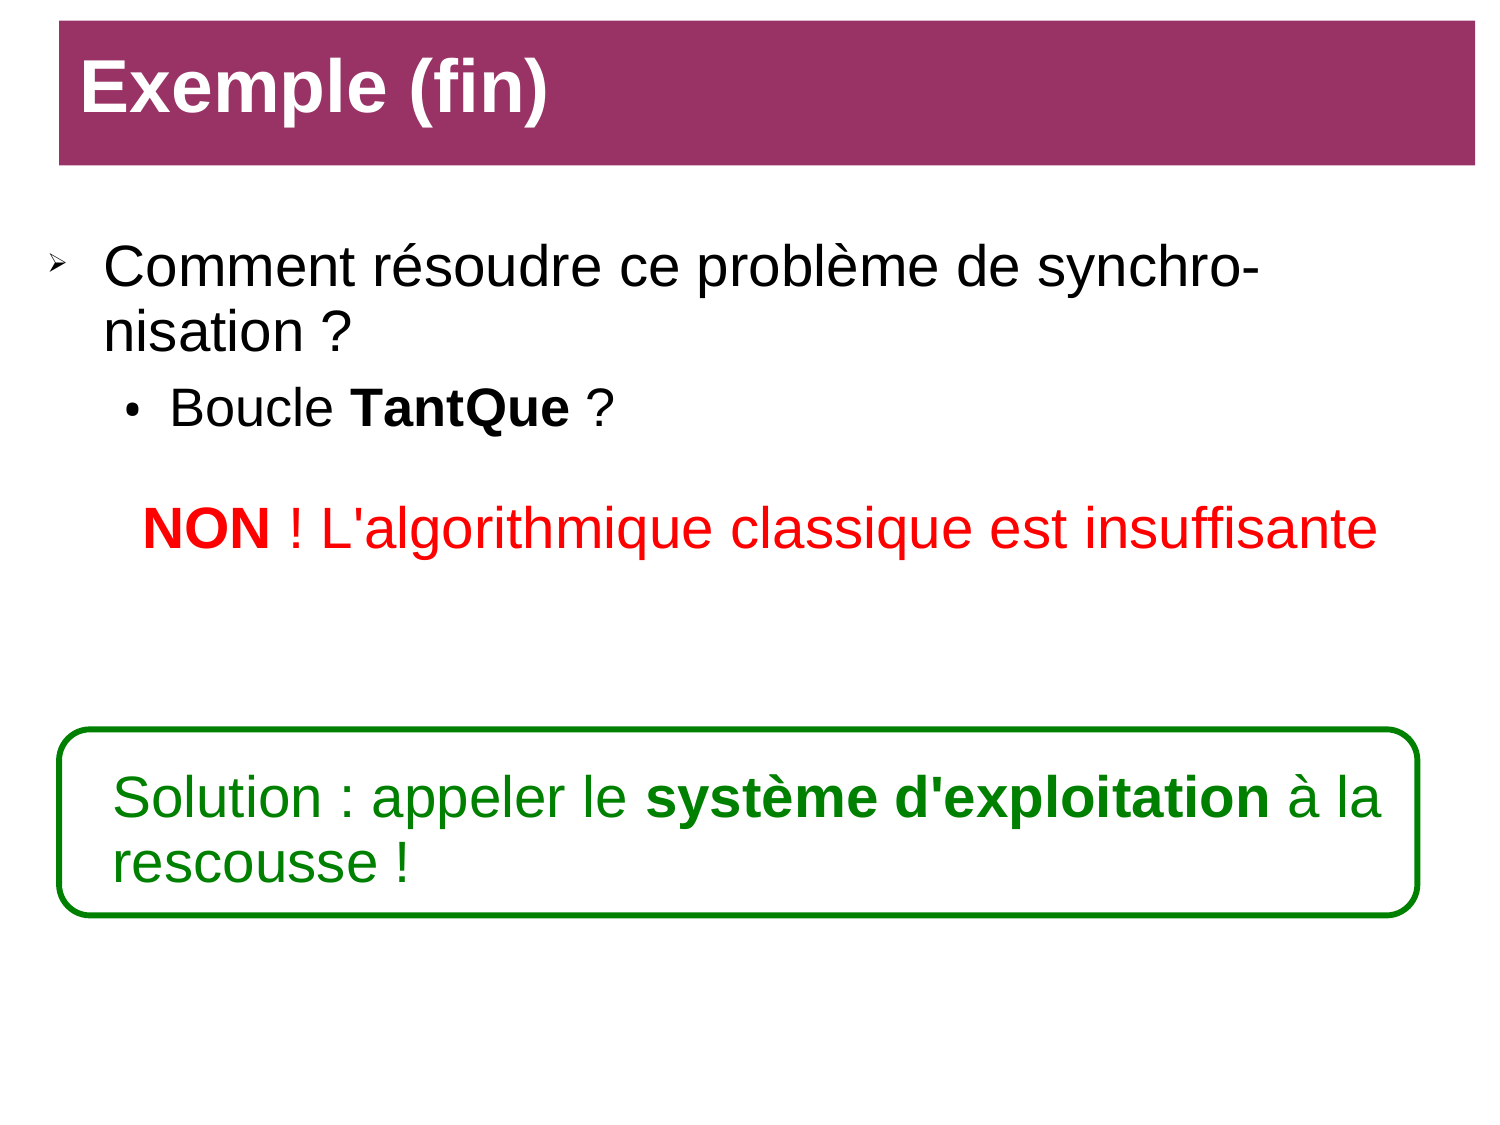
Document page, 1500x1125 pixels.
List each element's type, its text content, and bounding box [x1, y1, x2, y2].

list Solution : appeler le système d'exploitation à la rescousse ! [112, 764, 1471, 896]
title Exemple (fin) [59, 20, 1476, 166]
list Comment résoudre ce problème de synchro-nisation ? Boucle TantQue ? [47, 233, 1464, 440]
list NON ! L'algorithmique classique est insuffisante [82, 496, 1441, 600]
